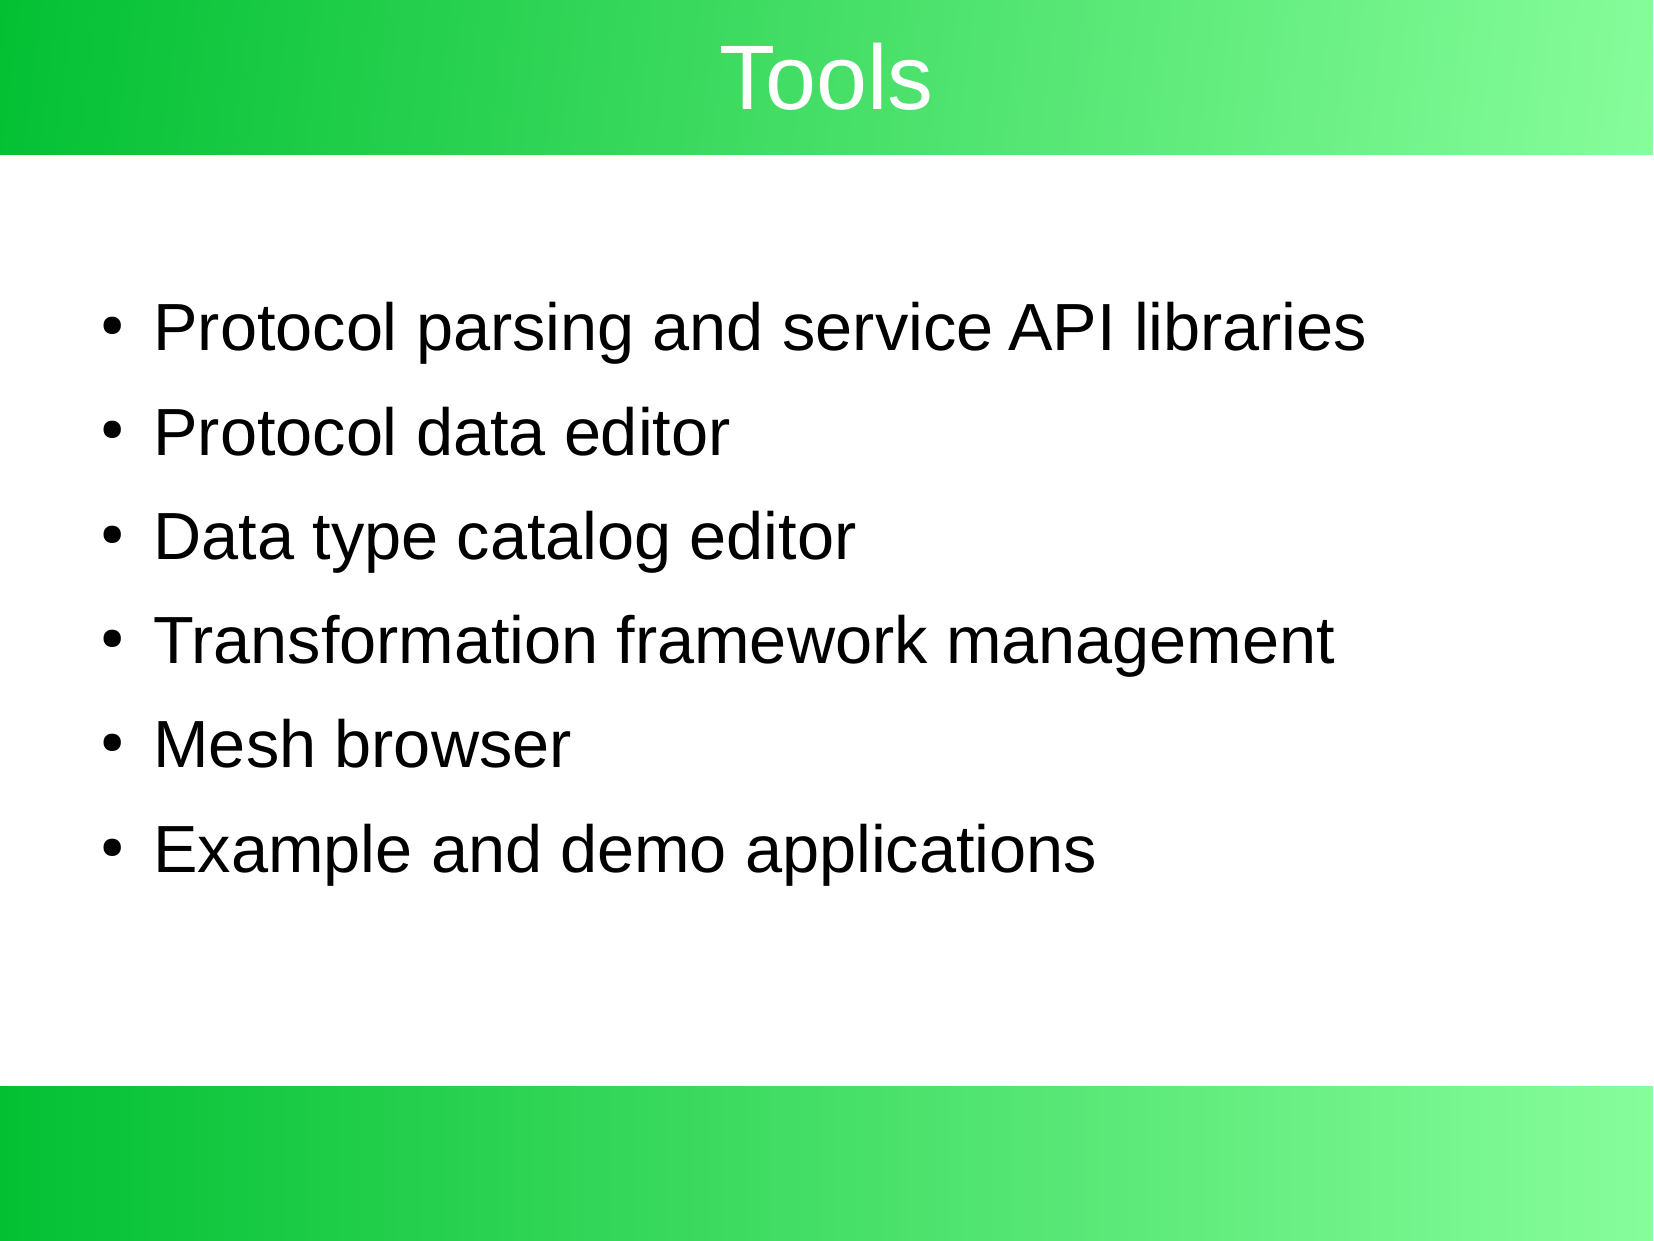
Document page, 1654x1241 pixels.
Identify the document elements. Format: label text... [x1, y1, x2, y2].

list Protocol parsing and service API libraries Protocol data editor Data type catalog editor Transformation framework management Mesh browser Example and demo applications [82, 290, 1571, 1010]
title Tools [82, 25, 1571, 130]
